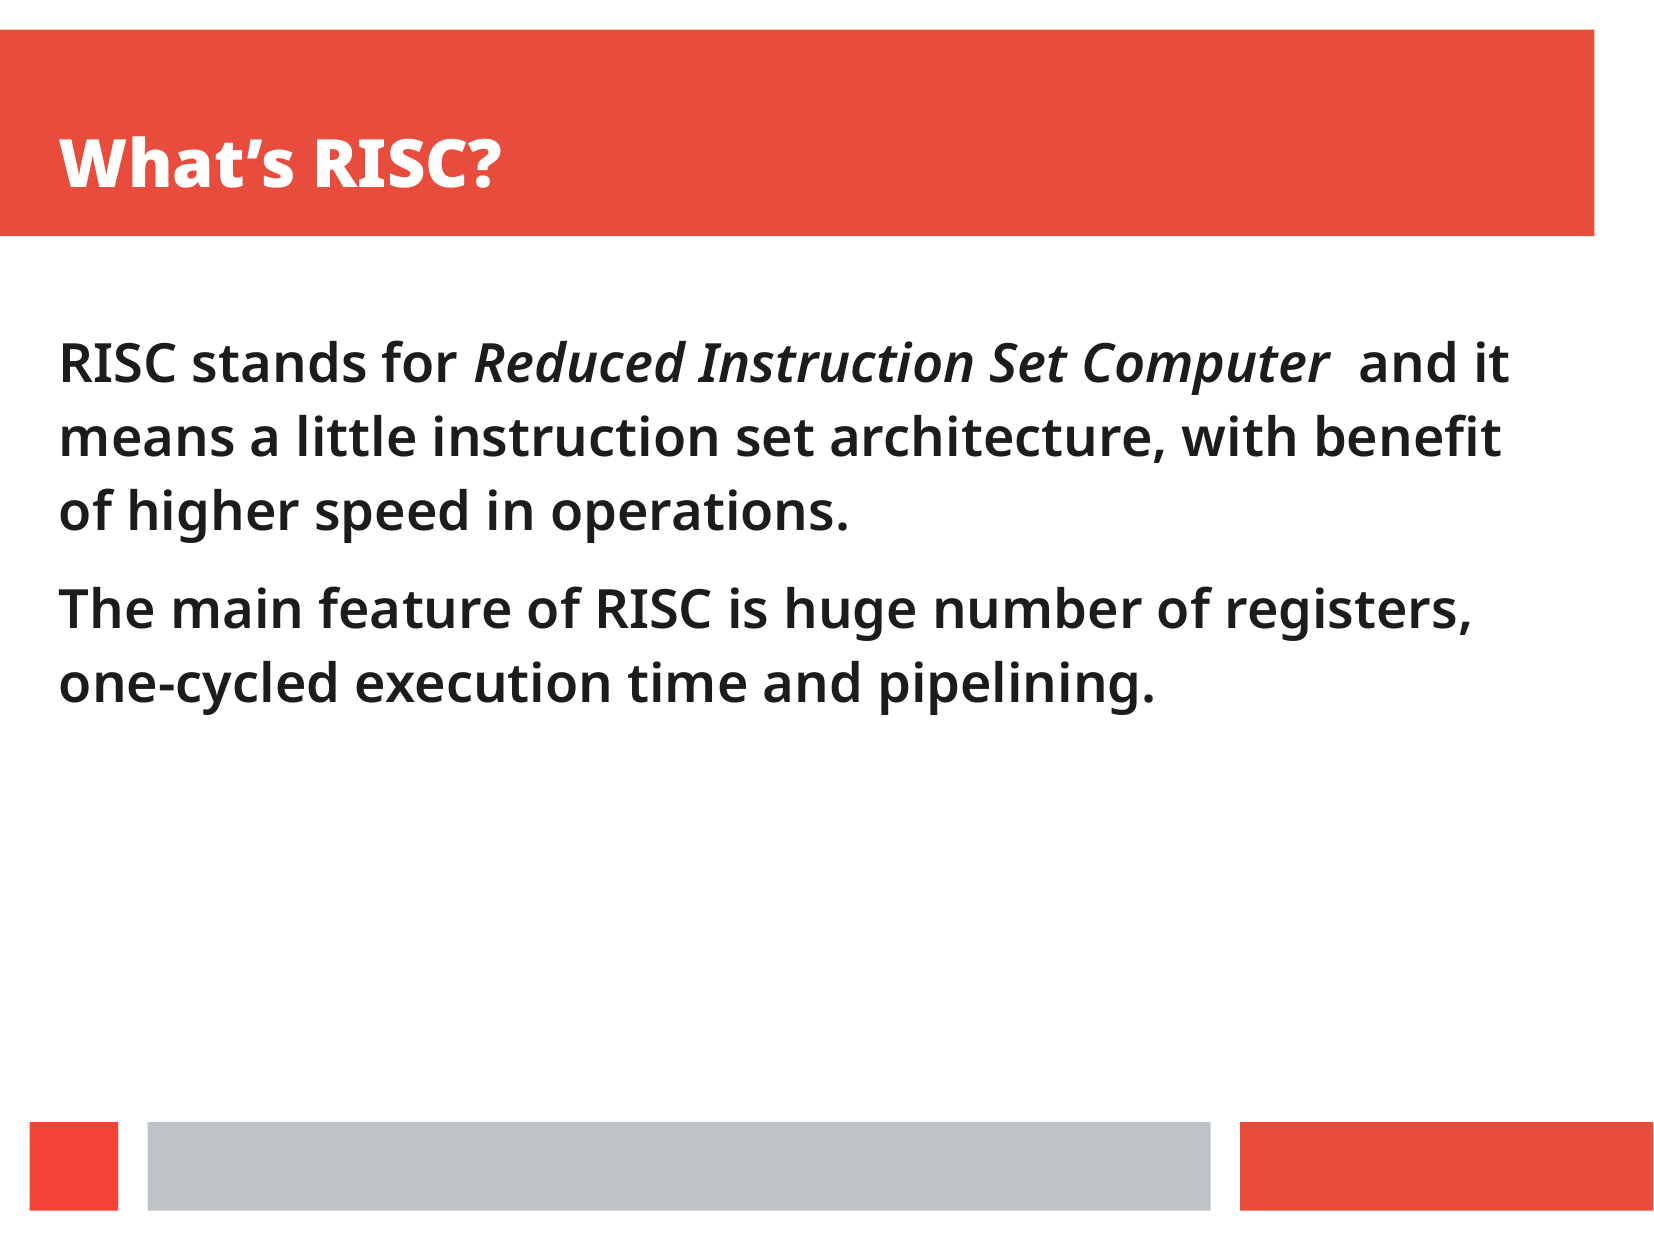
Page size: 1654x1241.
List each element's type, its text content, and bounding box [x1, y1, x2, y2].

list RISC stands for Reduced Instruction Set Computer and it means a little instruction set architecture, with benefit of higher speed in operations. The main feature of RISC is huge number of registers, one-cycled execution time and pipelining. [59, 324, 1565, 1093]
title What’s RISC? [59, 59, 1595, 207]
